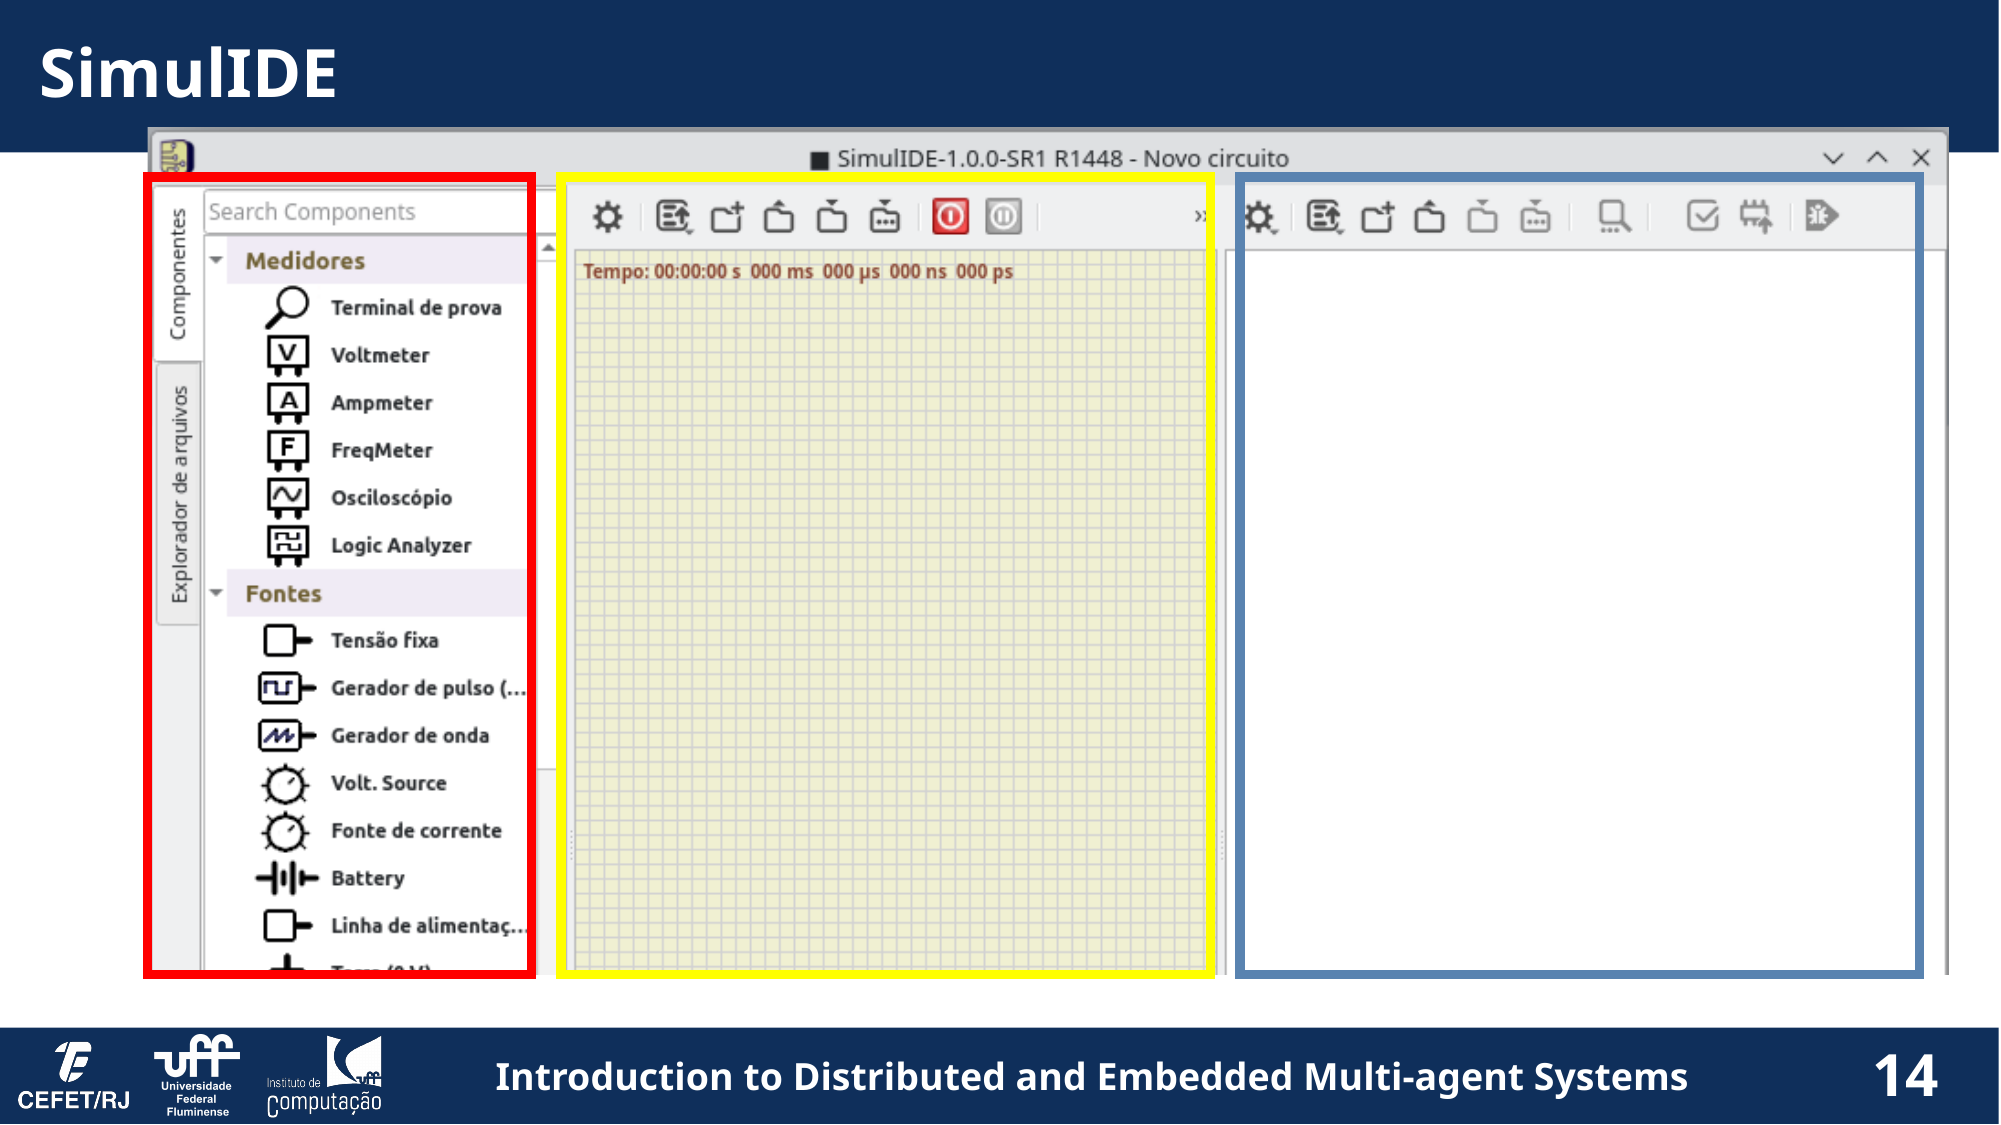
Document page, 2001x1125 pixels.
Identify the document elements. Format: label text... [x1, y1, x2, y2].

picture [18, 1021, 129, 1125]
picture [147, 127, 1949, 975]
picture [566, 182, 1206, 970]
picture [265, 1033, 383, 1118]
text_box SimulIDE [25, 23, 1998, 116]
picture [152, 182, 527, 970]
picture [153, 1033, 241, 1121]
picture [1245, 182, 1915, 970]
